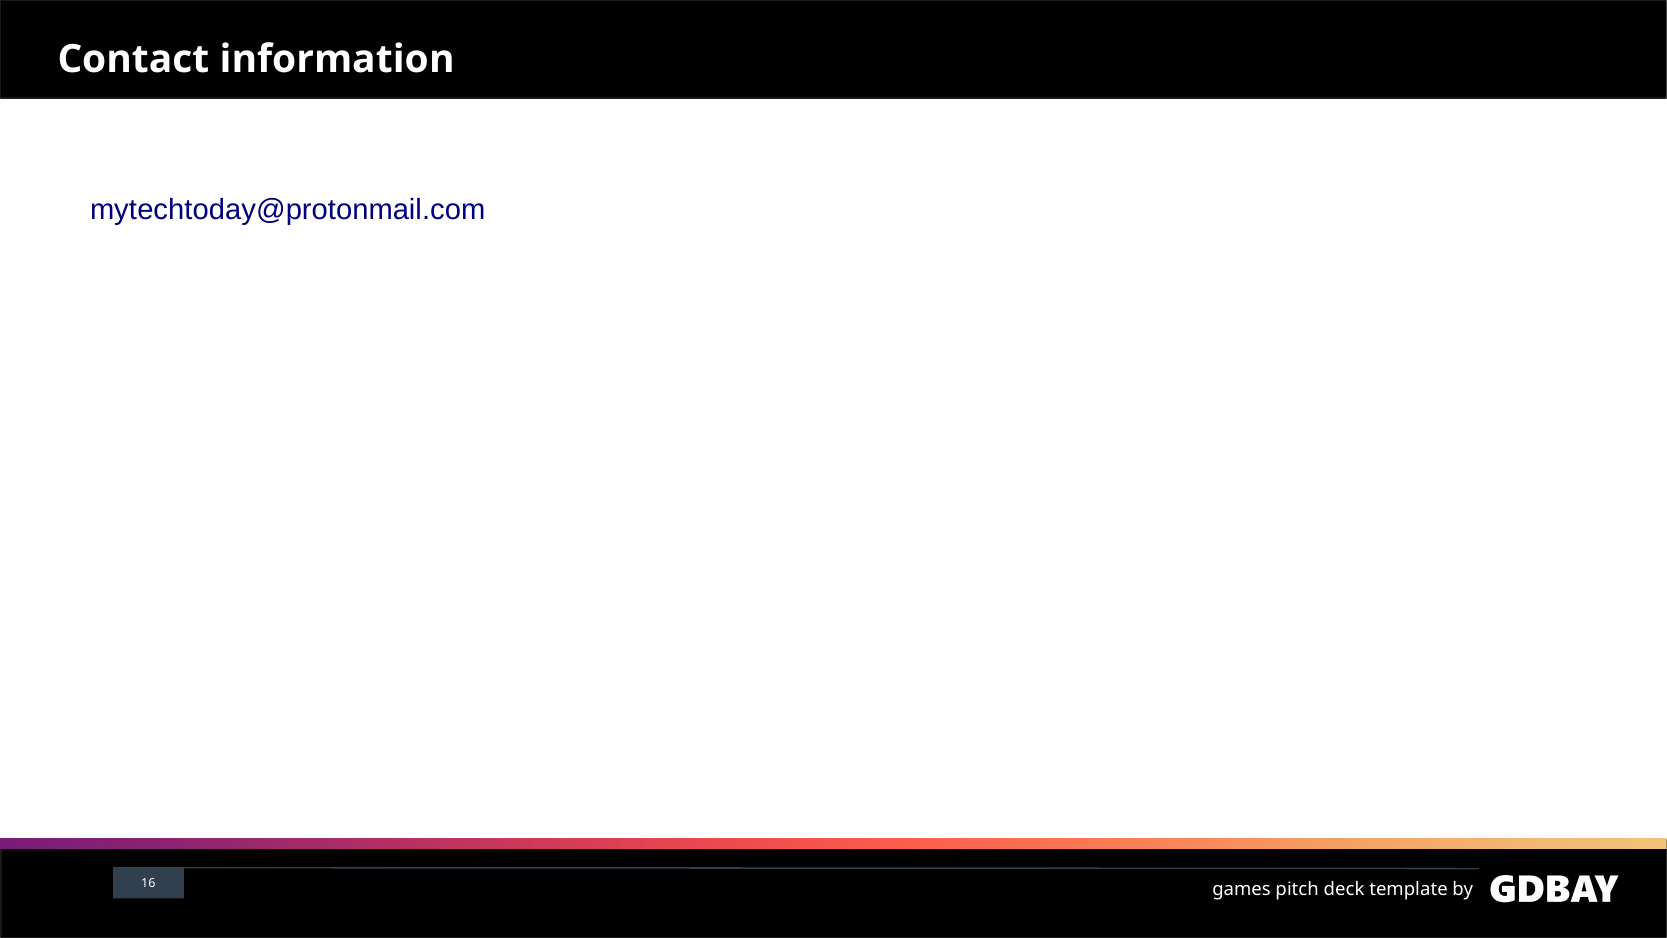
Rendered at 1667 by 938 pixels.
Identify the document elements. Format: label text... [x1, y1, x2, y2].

slide_number <number> [111, 867, 185, 900]
picture [1479, 863, 1630, 914]
title Contact information [42, 25, 1480, 88]
text_box mytechtoday@protonmail.com [75, 174, 779, 240]
picture [0, 838, 1667, 849]
